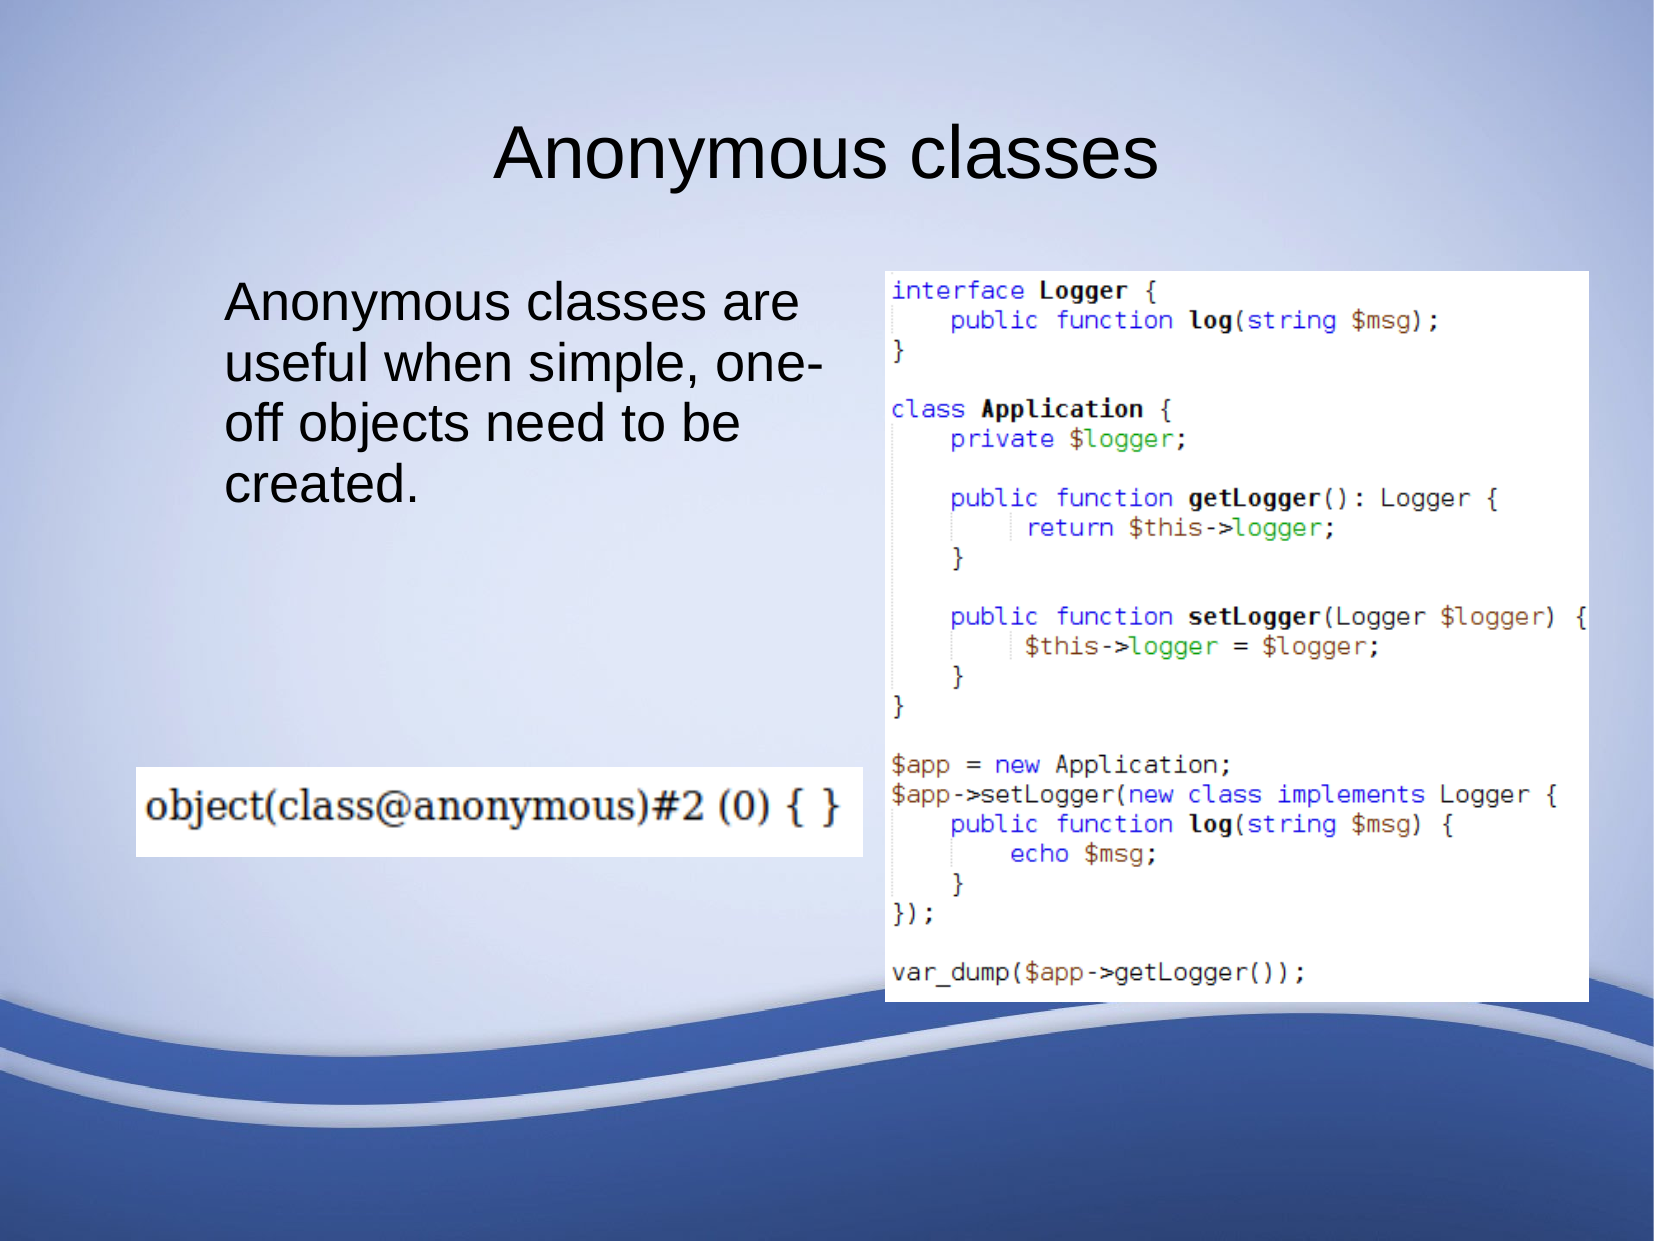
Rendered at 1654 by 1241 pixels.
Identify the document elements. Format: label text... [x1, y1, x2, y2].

title Anonymous classes [82, 49, 1571, 257]
list Anonymous classes are useful when simple, one-off objects need to be created. [153, 271, 880, 615]
picture [0, 0, 1654, 1241]
